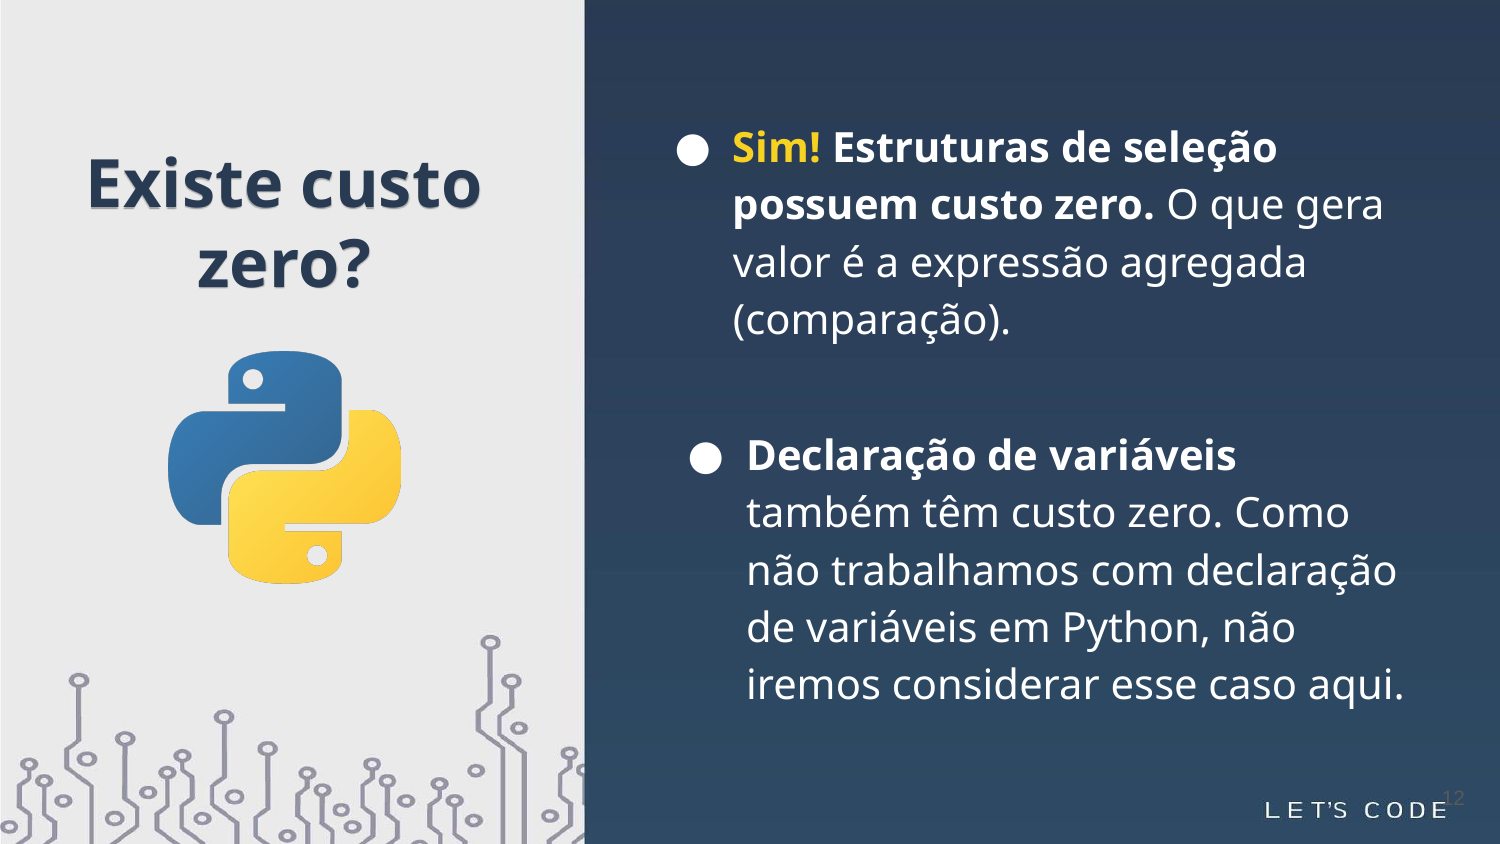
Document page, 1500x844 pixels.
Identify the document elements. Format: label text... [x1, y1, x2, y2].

picture [0, 0, 1500, 844]
text_box Sim! Estruturas de seleção possuem custo zero. O que gera valor é a expressão agregada (comparação). [642, 186, 1434, 270]
slide_number <number> [1389, 764, 1480, 830]
text_box Declaração de variáveis também têm custo zero. Como não trabalhamos com declaração de variáveis em Python, não iremos considerar esse caso aqui. [655, 522, 1421, 607]
text_box Existe custo zero? [63, 126, 506, 210]
